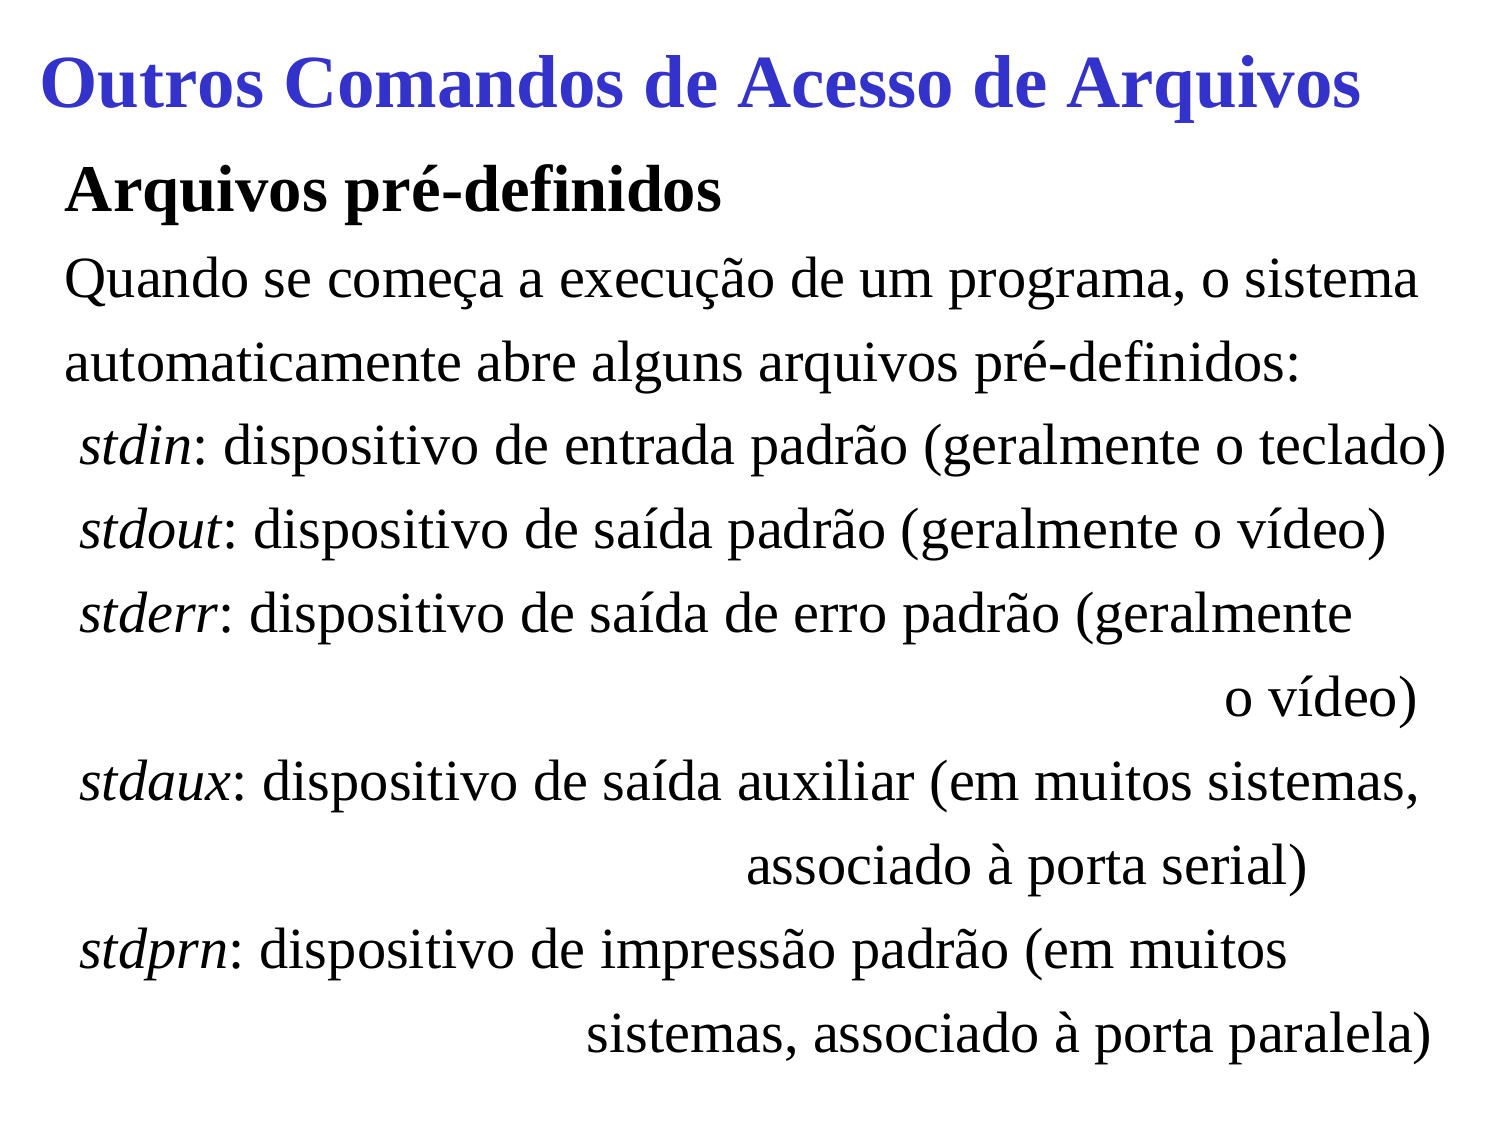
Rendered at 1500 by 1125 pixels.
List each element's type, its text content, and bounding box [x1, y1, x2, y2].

text_box Arquivos pré-definidos Quando se começa a execução de um programa, o sistema automaticamente abre alguns arquivos pré-definidos: stdin: dispositivo de entrada padrão (geralmente o teclado) stdout: dispositivo de saída padrão (geralmente o vídeo) stderr: dispositivo de saída de erro padrão (geralmente o vídeo) stdaux: dispositivo de saída auxiliar (em muitos sistemas, associado à porta serial) stdprn: dispositivo de impressão padrão (em muitos sistemas, associado à porta paralela) [49, 121, 1478, 1073]
text_box Outros Comandos de Acesso de Arquivos [24, 24, 1379, 131]
